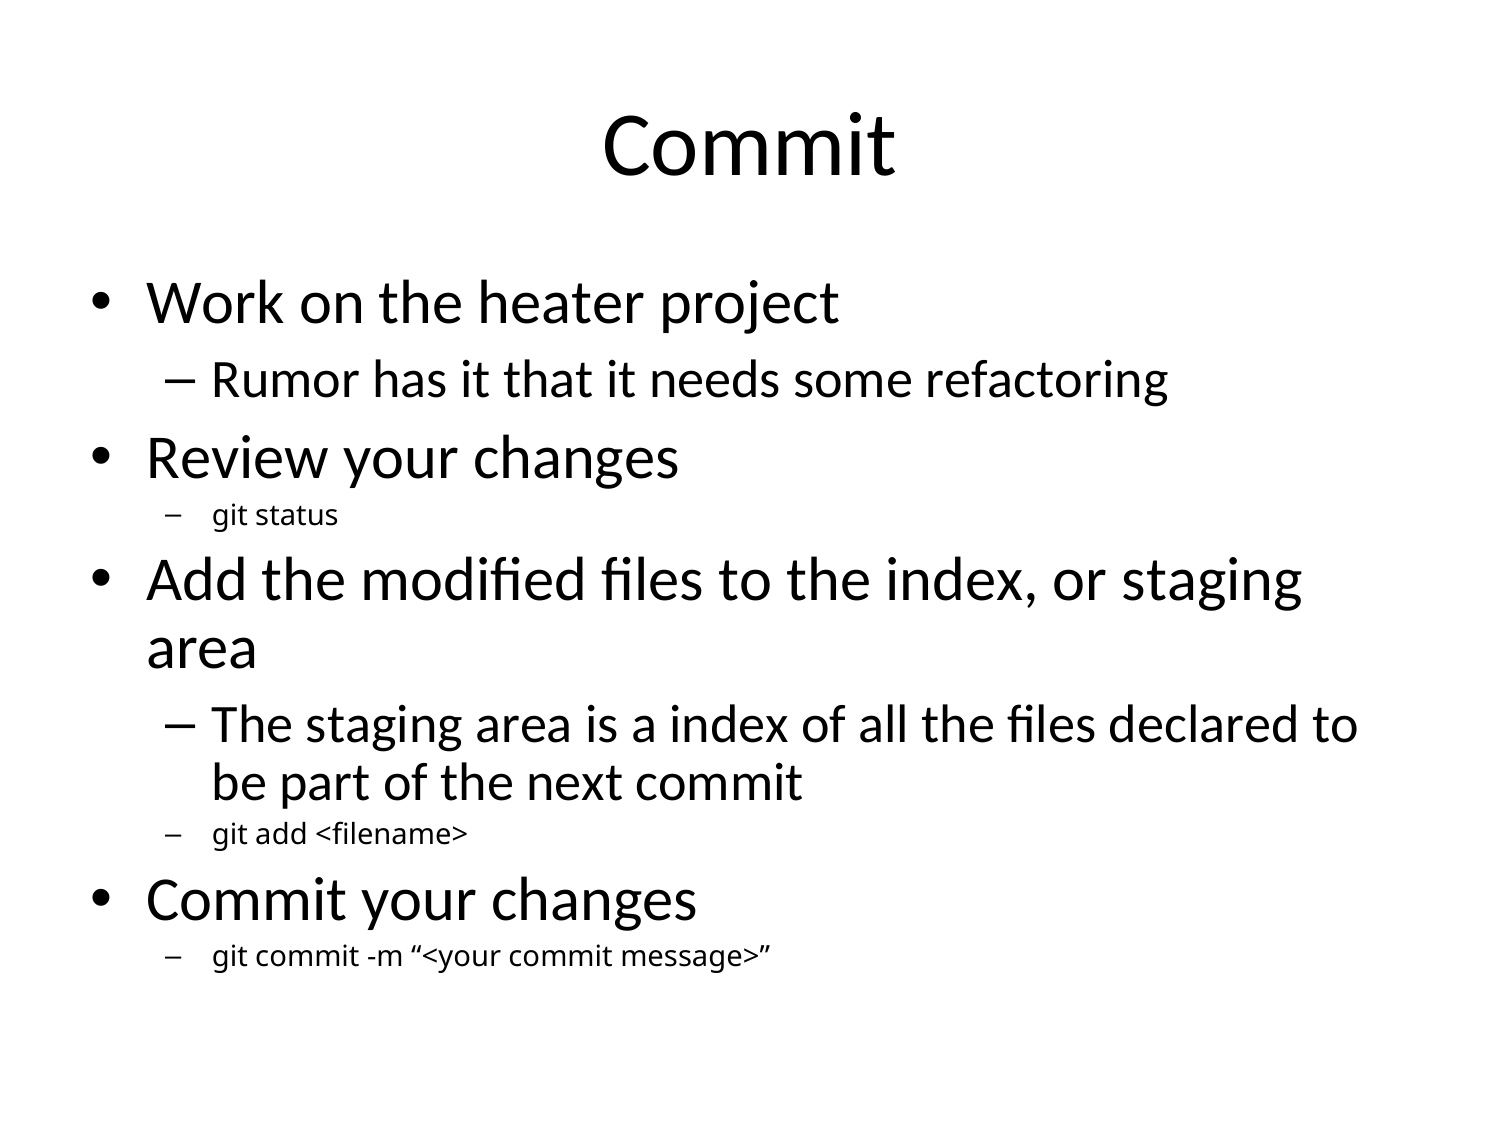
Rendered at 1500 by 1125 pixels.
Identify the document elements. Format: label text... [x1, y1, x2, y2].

title Commit [75, 45, 1426, 233]
list Work on the heater project Rumor has it that it needs some refactoring Review your changes git status Add the modified files to the index, or staging area The staging area is a index of all the files declared to be part of the next commit git add <filename> Commit your changes git commit -m “<your commit message>” [75, 262, 1426, 1006]
